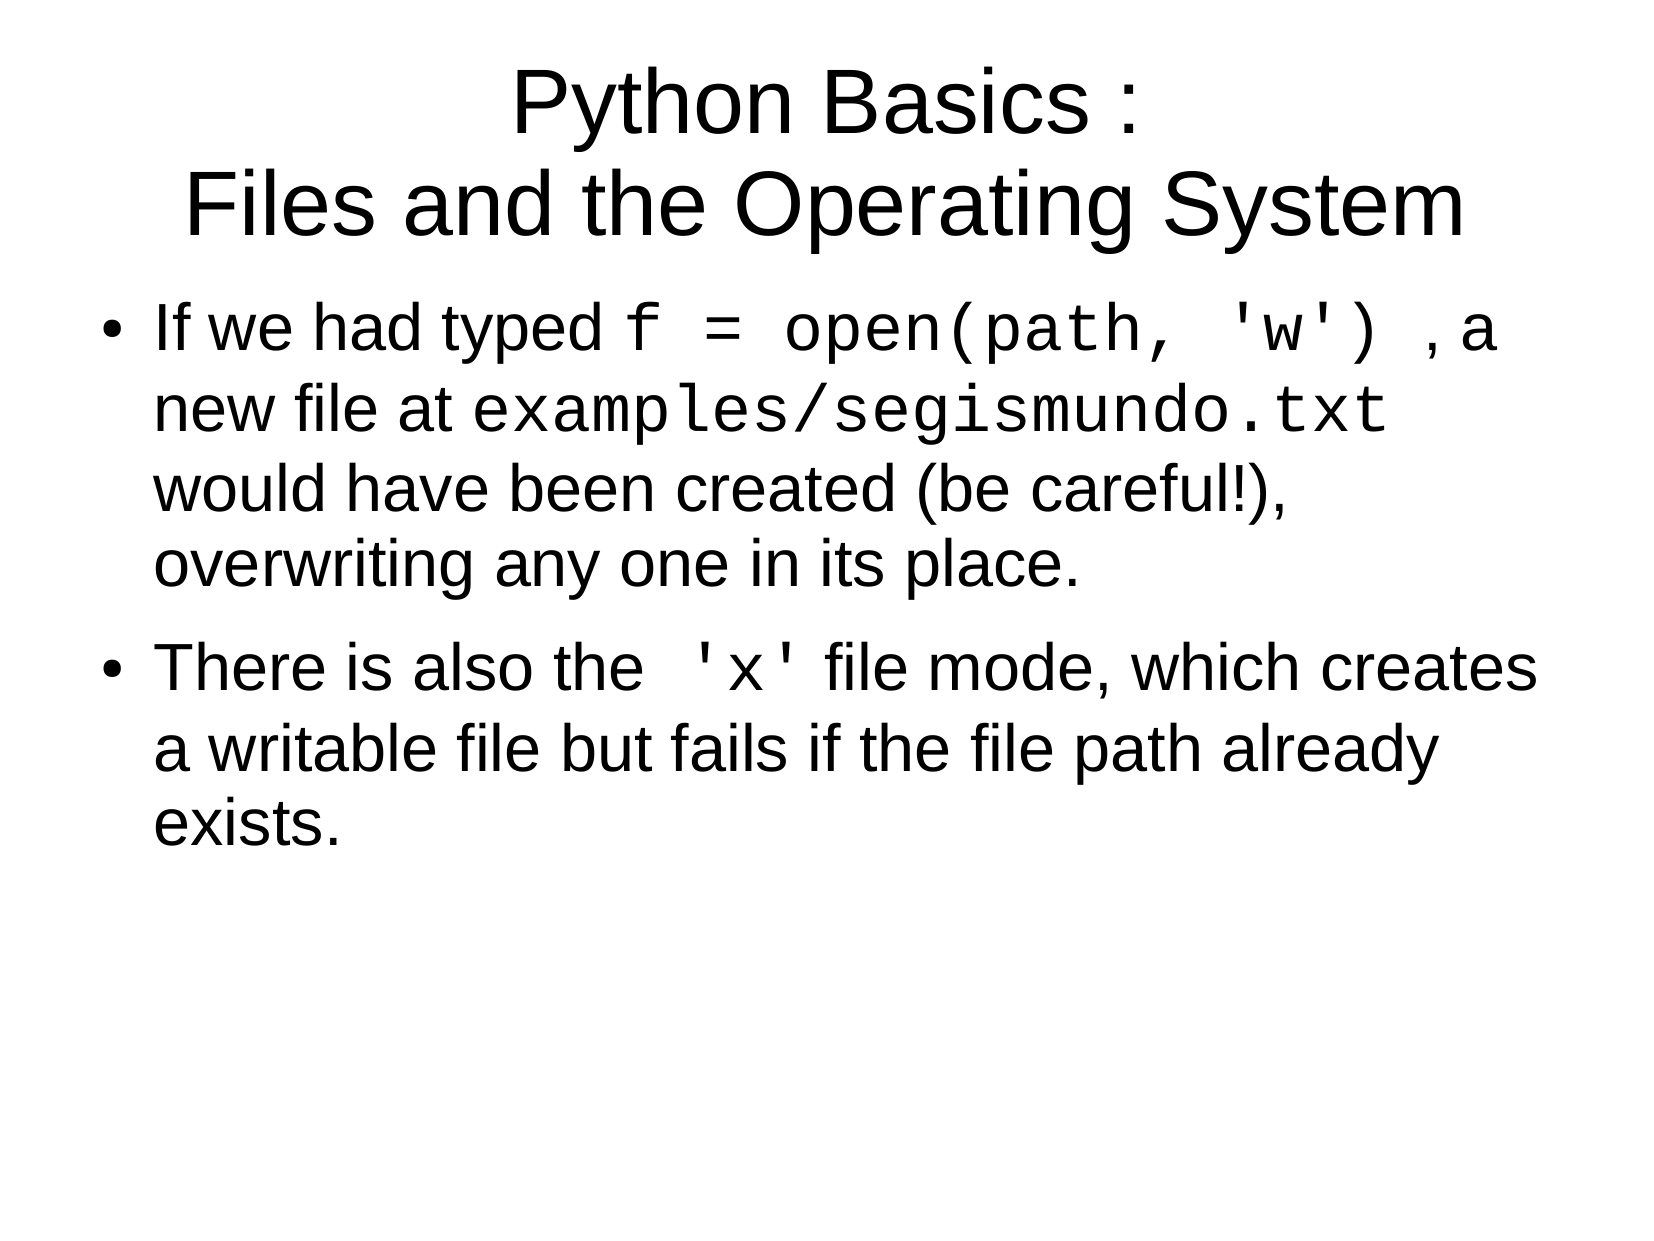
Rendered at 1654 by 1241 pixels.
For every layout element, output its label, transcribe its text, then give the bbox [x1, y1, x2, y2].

list If we had typed f = open(path, 'w') , a new file at examples/segismundo.txt would have been created (be careful!), overwriting any one in its place. There is also the 'x' file mode, which creates a writable file but fails if the file path already exists. [82, 290, 1571, 1010]
title Python Basics : Files and the Operating System [82, 49, 1571, 257]
